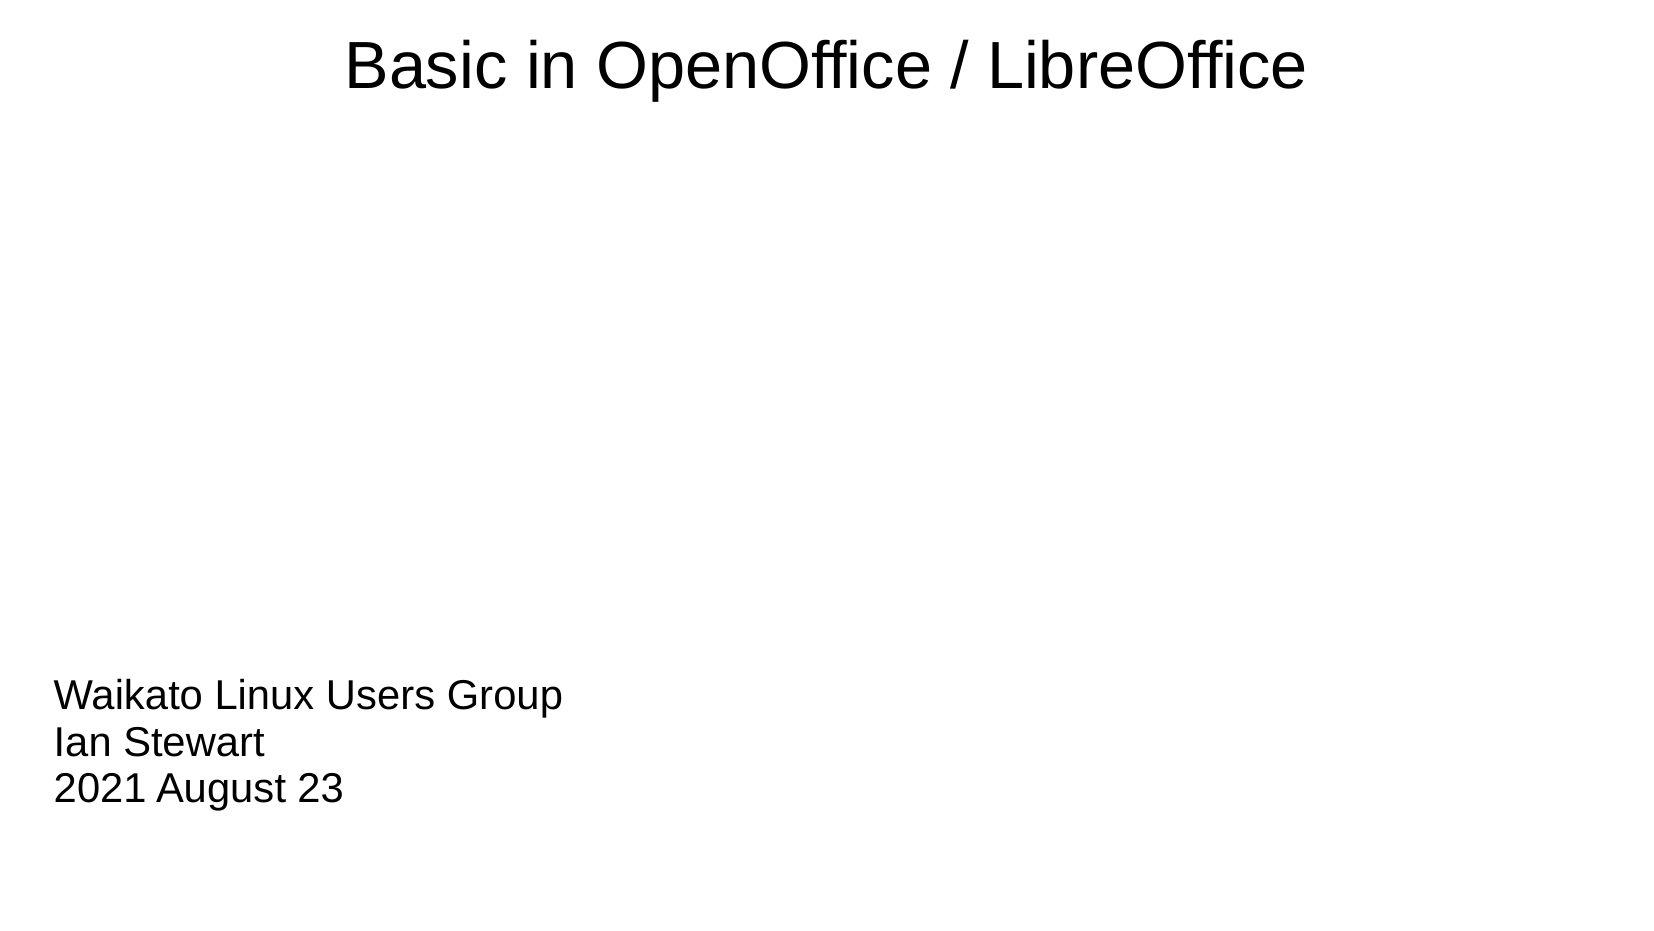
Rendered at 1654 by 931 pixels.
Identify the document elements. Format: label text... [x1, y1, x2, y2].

title Basic in OpenOffice / LibreOffice [82, 27, 1571, 103]
subtitle Waikato Linux Users Group Ian Stewart 2021 August 23 [53, 671, 1646, 812]
